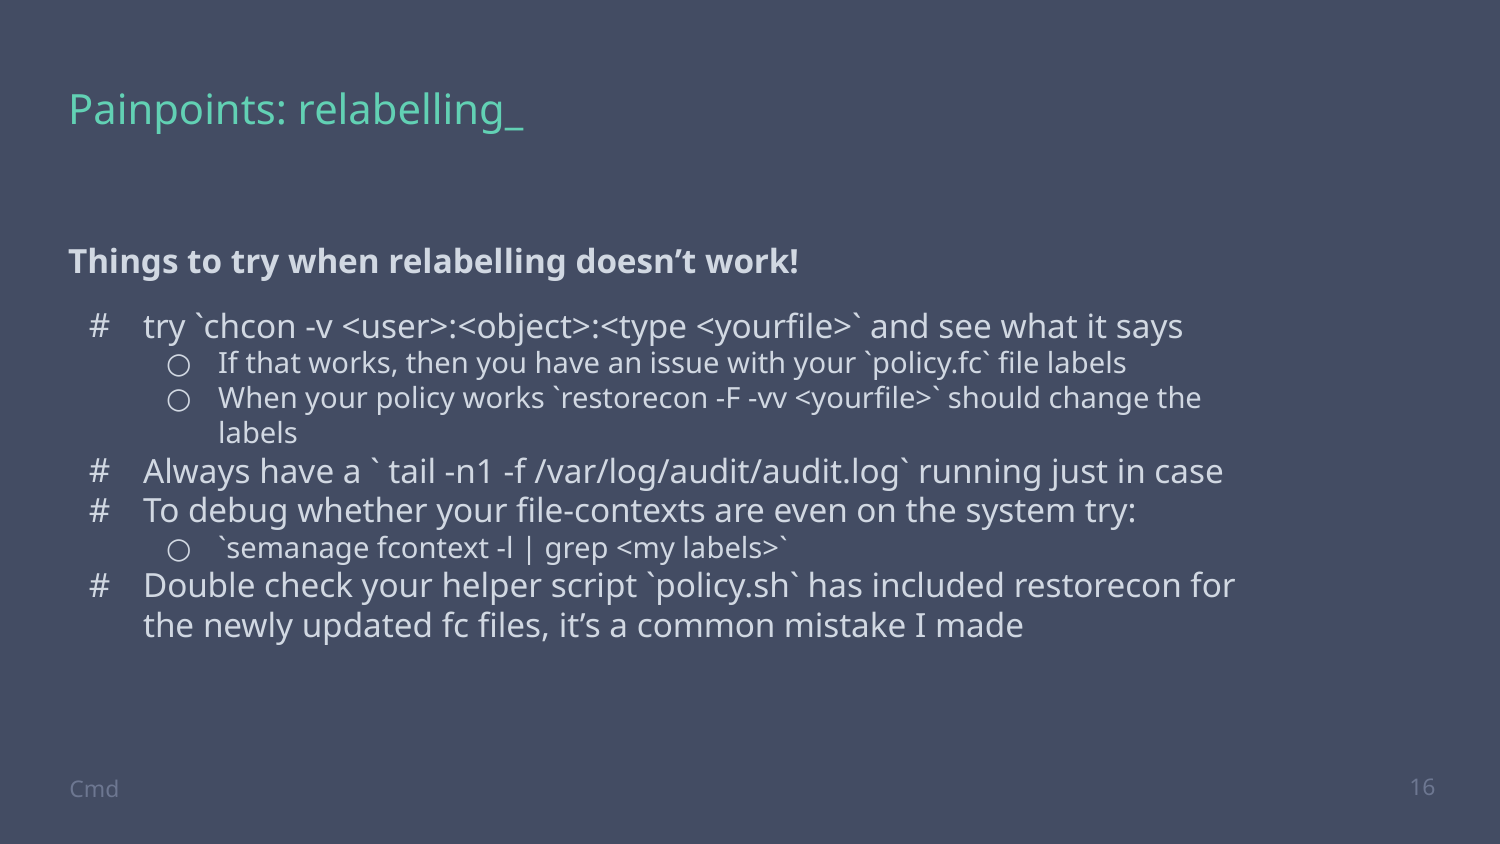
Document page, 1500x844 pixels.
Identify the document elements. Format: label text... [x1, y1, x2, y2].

title Painpoints: relabelling_ [53, 68, 1451, 162]
list Things to try when relabelling doesn’t work! try `chcon -v <user>:<object>:<type <yourfile>` and see what it says If that works, then you have an issue with your `policy.fc` file labels When your policy works `restorecon -F -vv <yourfile>` should change the labels Always have a ` tail -n1 -f /var/log/audit/audit.log` running just in case To debug whether your file-contexts are even on the system try: `semanage fcontext -l | grep <my labels>` Double check your helper script `policy.sh` has included restorecon for the newly updated fc files, it’s a common mistake I made [53, 162, 1300, 723]
slide_number <number> [1360, 766, 1451, 811]
